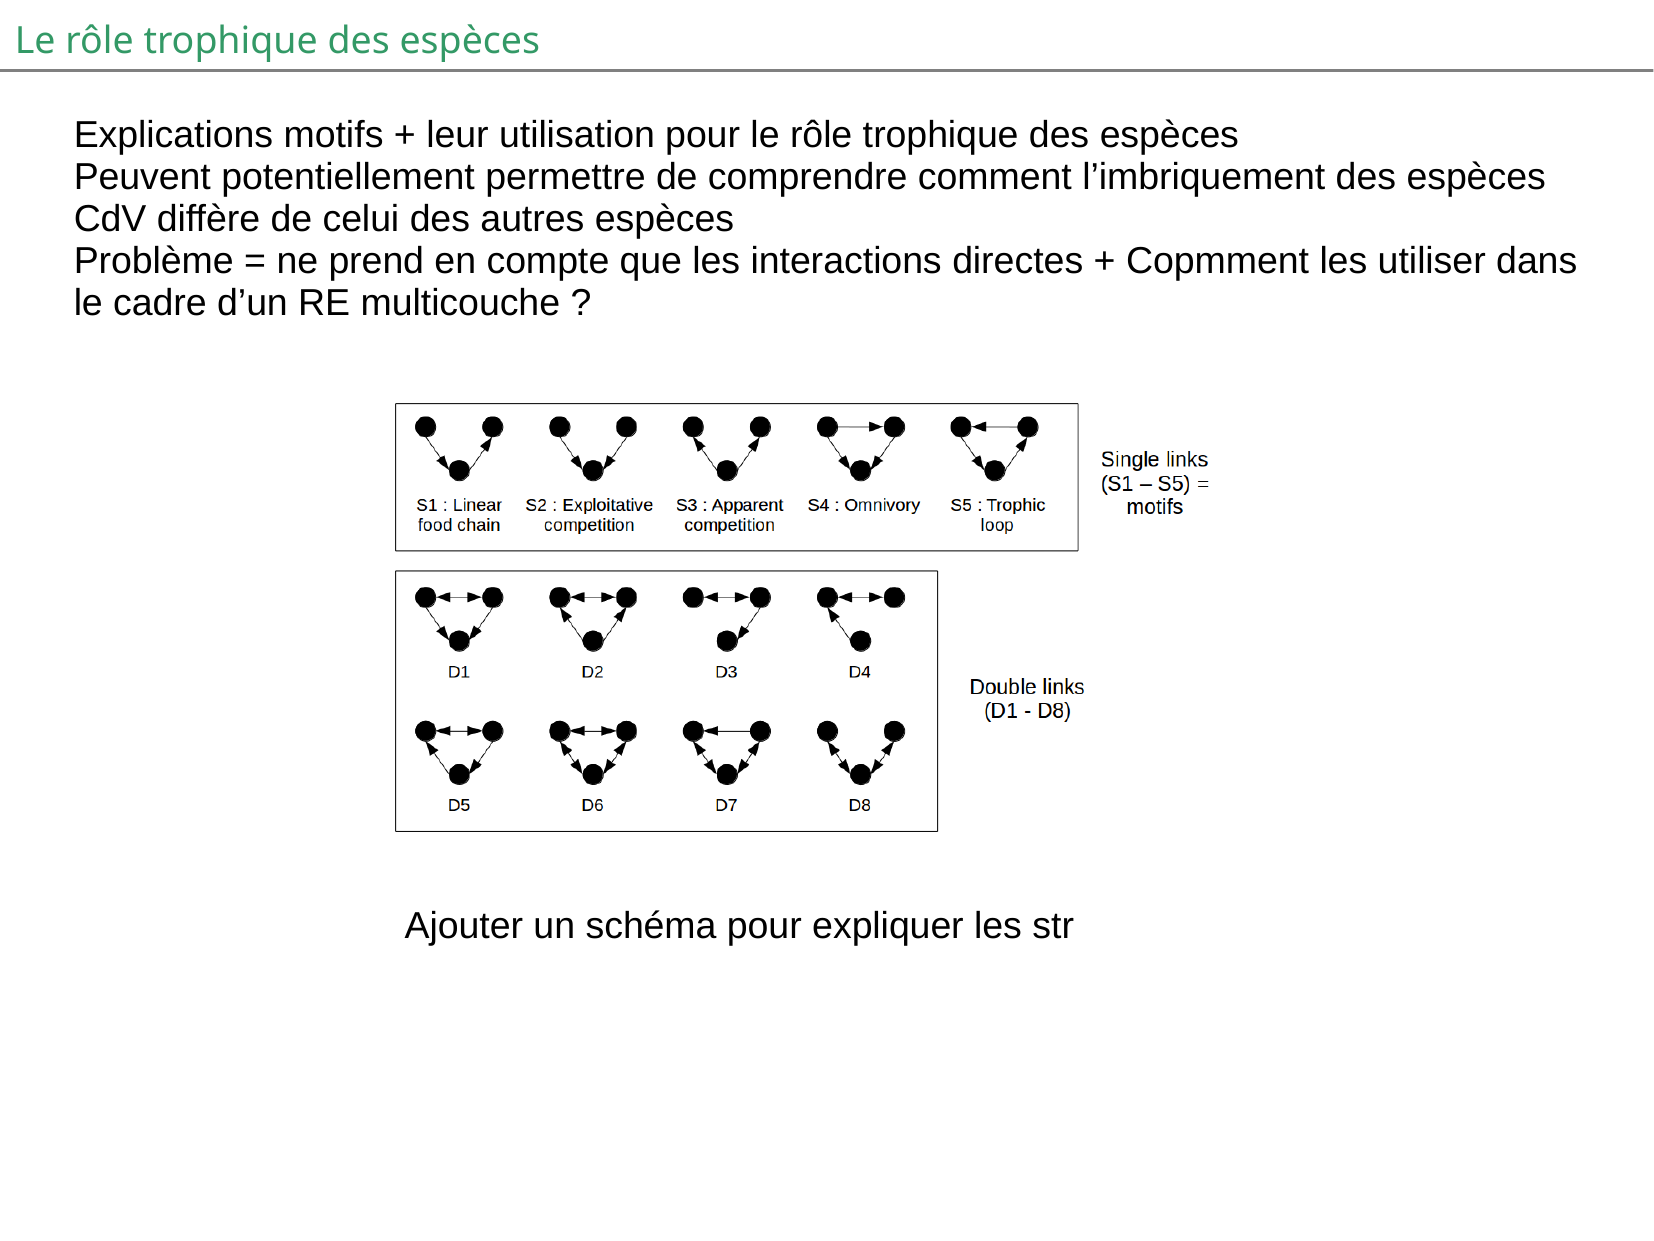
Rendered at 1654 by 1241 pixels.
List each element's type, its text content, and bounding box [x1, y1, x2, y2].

text_box Le rôle trophique des espèces [0, 5, 1654, 65]
text_box Explications motifs + leur utilisation pour le rôle trophique des espèces Peuvent potentiellement permettre de comprendre comment l’imbriquement des espèces CdV diffère de celui des autres espèces Problème = ne prend en compte que les interactions directes + Copmment les utiliser dans le cadre d’un RE multicouche ? [59, 106, 1630, 332]
picture [389, 396, 1229, 839]
text_box Ajouter un schéma pour expliquer les str [389, 897, 1430, 997]
